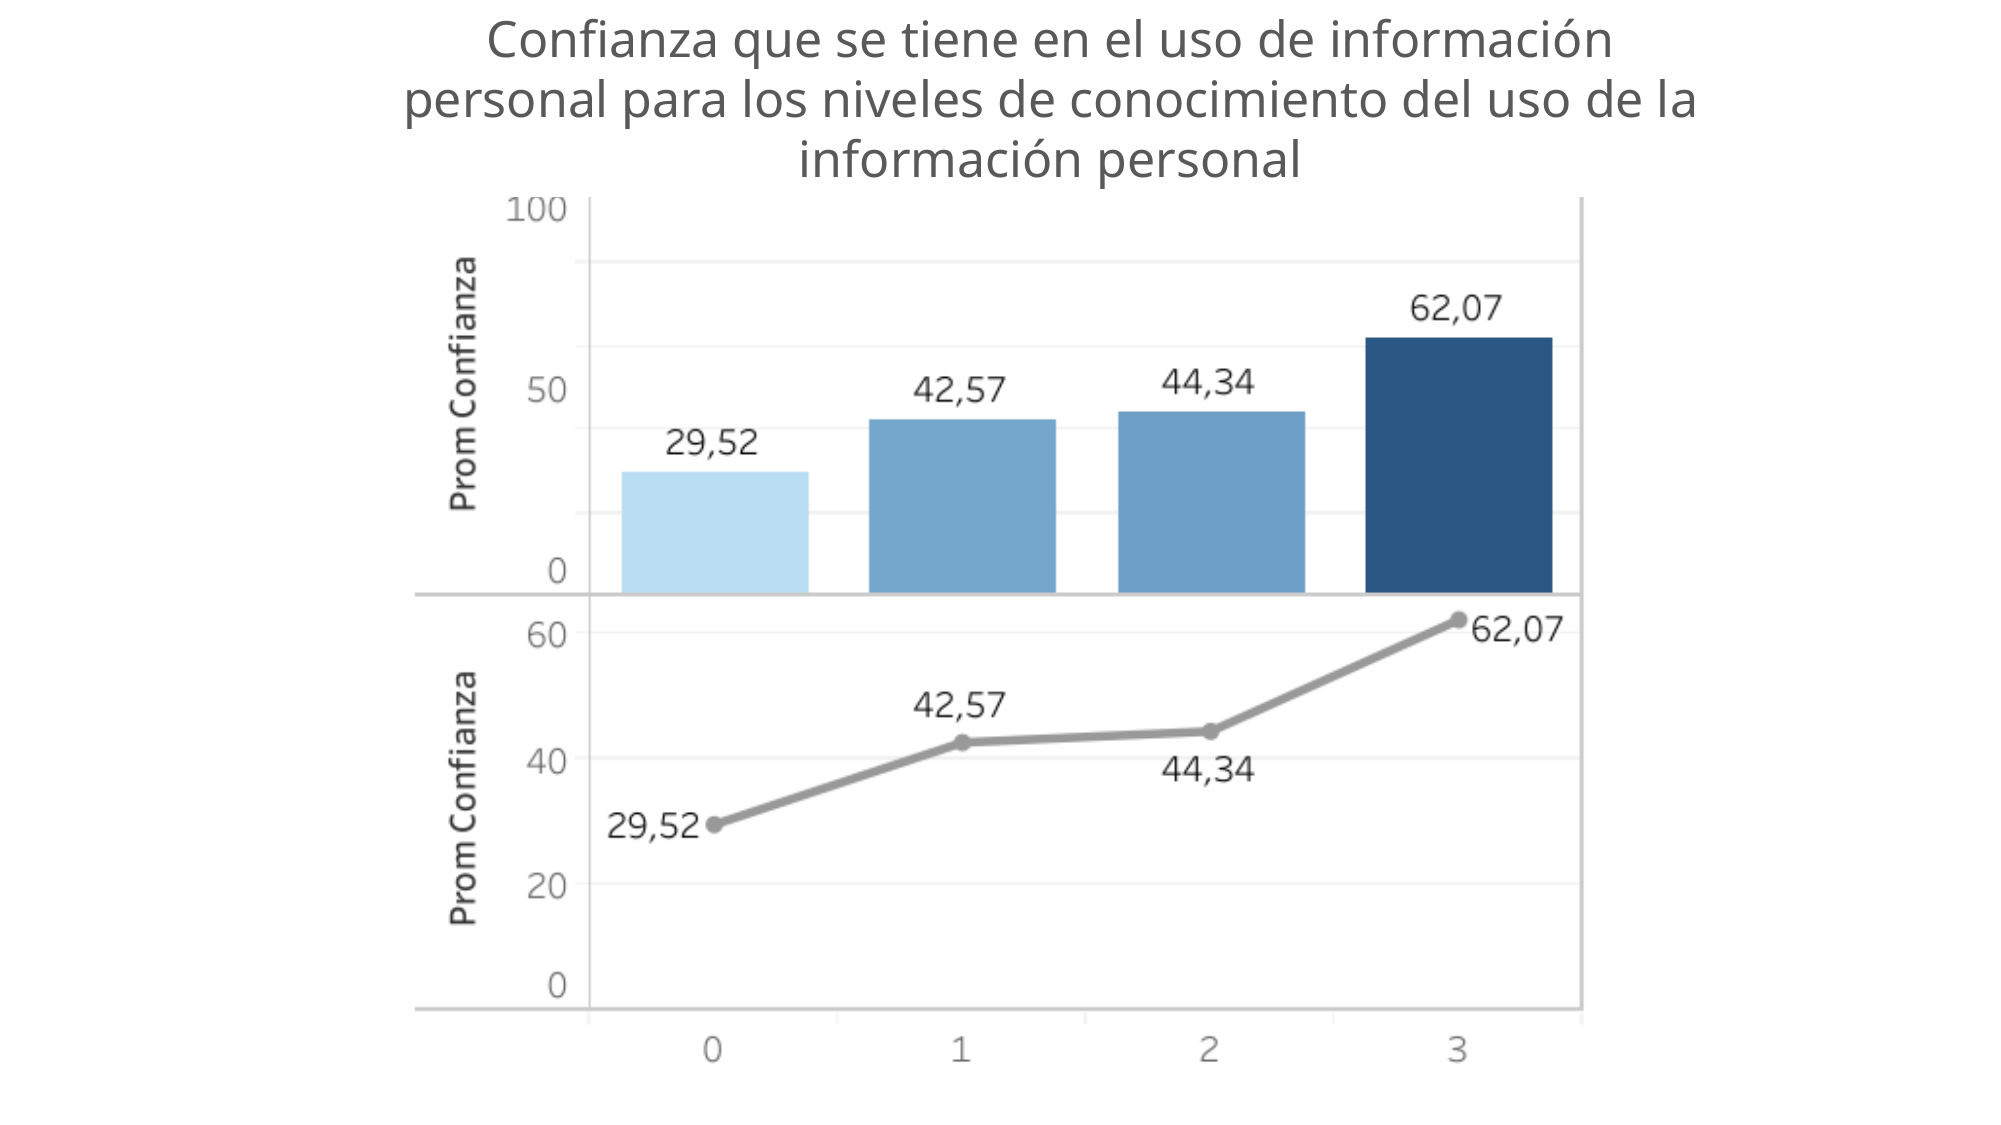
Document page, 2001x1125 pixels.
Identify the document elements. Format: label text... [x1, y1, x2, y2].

text_box Confianza que se tiene en el uso de información personal para los niveles de conocimiento del uso de la información personal [370, 0, 1732, 197]
picture [414, 197, 1586, 1125]
